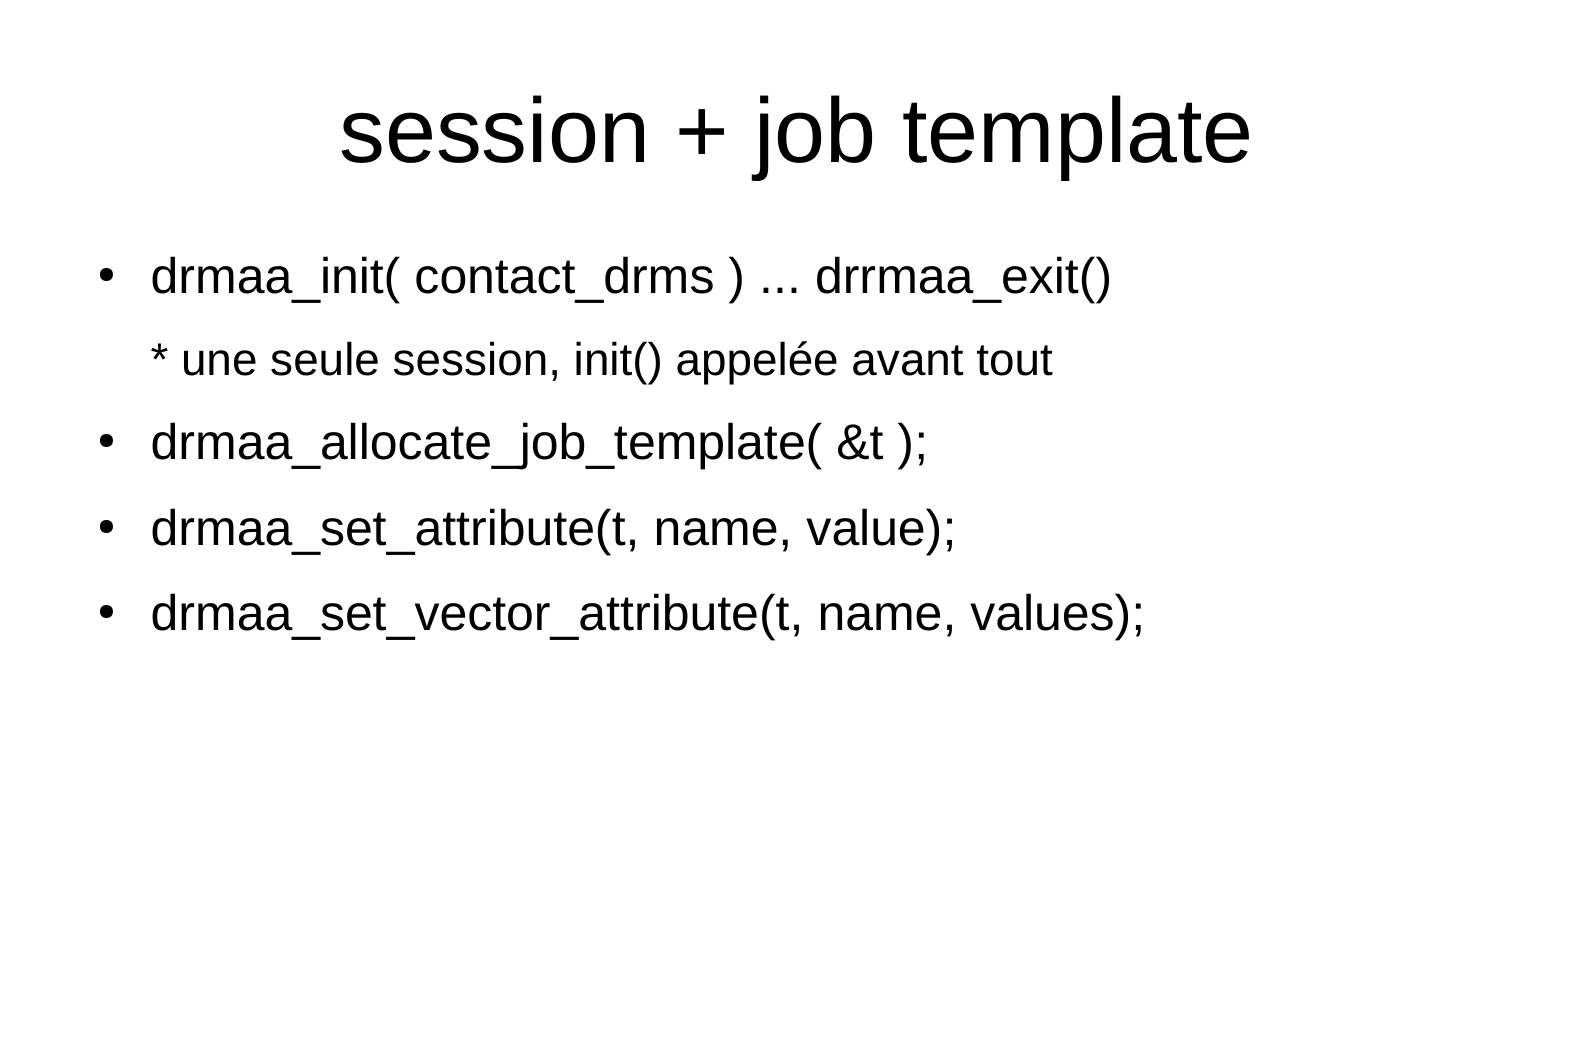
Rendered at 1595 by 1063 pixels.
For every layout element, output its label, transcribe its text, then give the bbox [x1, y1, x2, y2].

list drmaa_init( contact_drms ) ... drrmaa_exit() * une seule session, init() appelée avant tout drmaa_allocate_job_template( &t ); drmaa_set_attribute(t, name, value); drmaa_set_vector_attribute(t, name, values); [79, 248, 1515, 951]
title session + job template [79, 49, 1515, 213]
